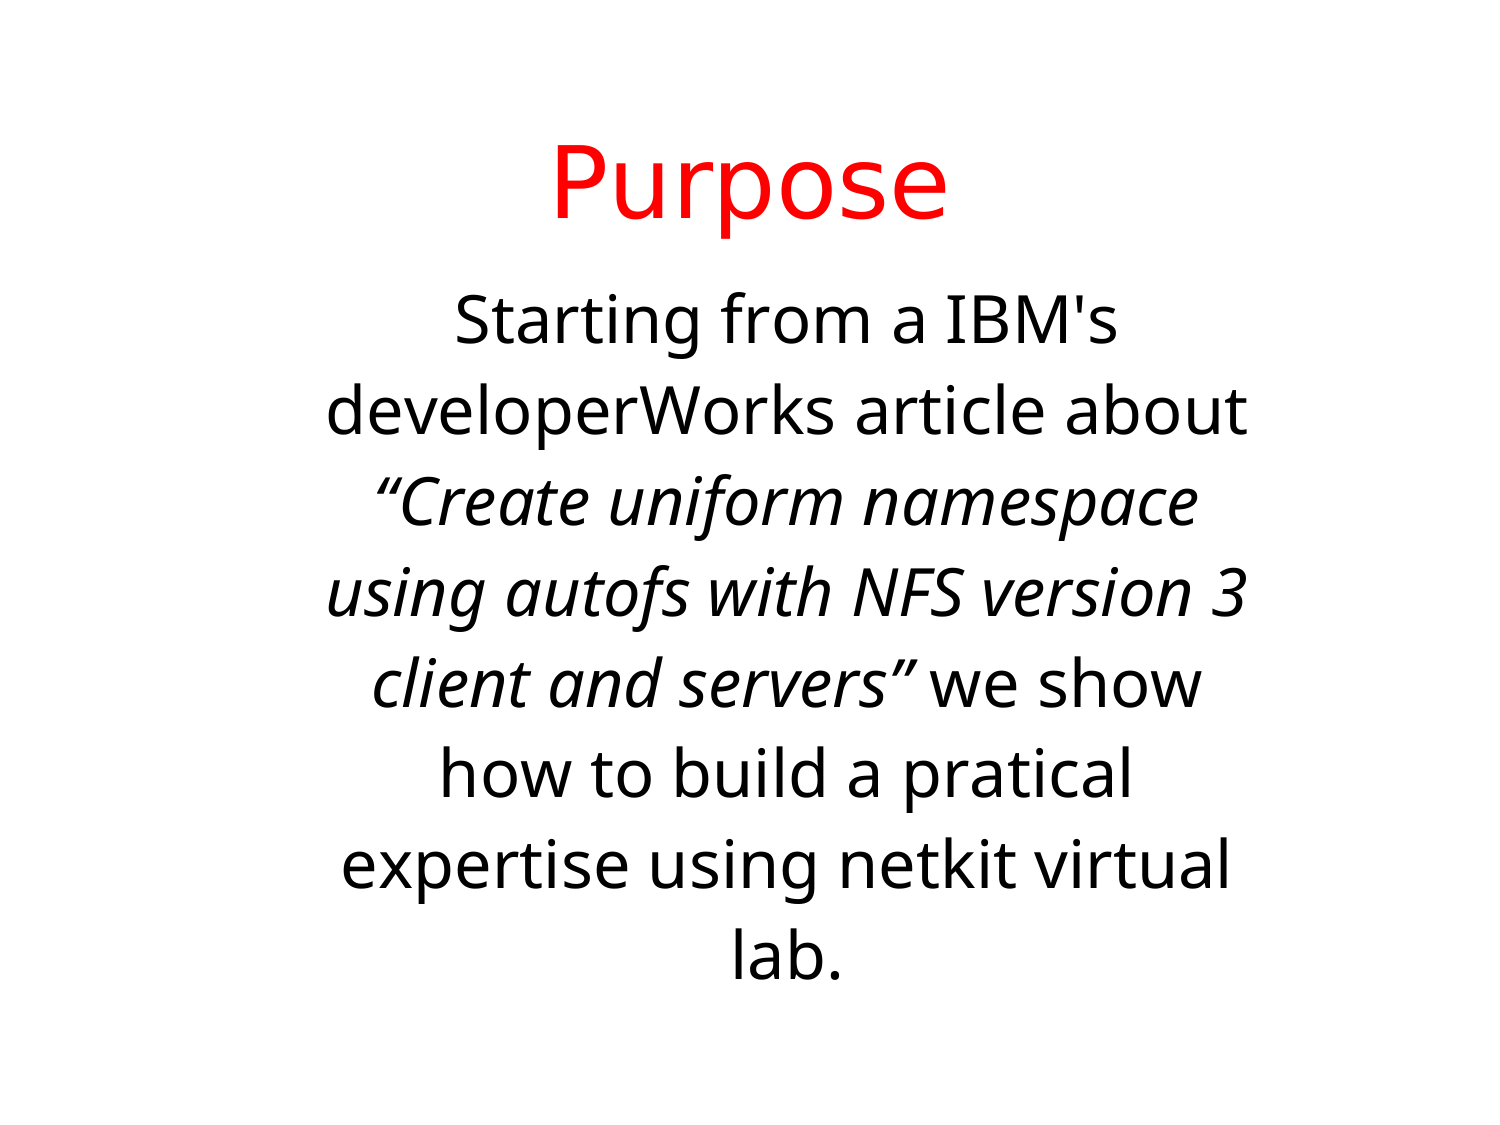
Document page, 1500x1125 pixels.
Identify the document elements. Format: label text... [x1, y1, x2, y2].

title Purpose [112, 112, 1388, 255]
subtitle Starting from a IBM's developerWorks article about “Create uniform namespace using autofs with NFS version 3 client and servers” we show how to build a pratical expertise using netkit virtual lab. [225, 324, 1276, 947]
